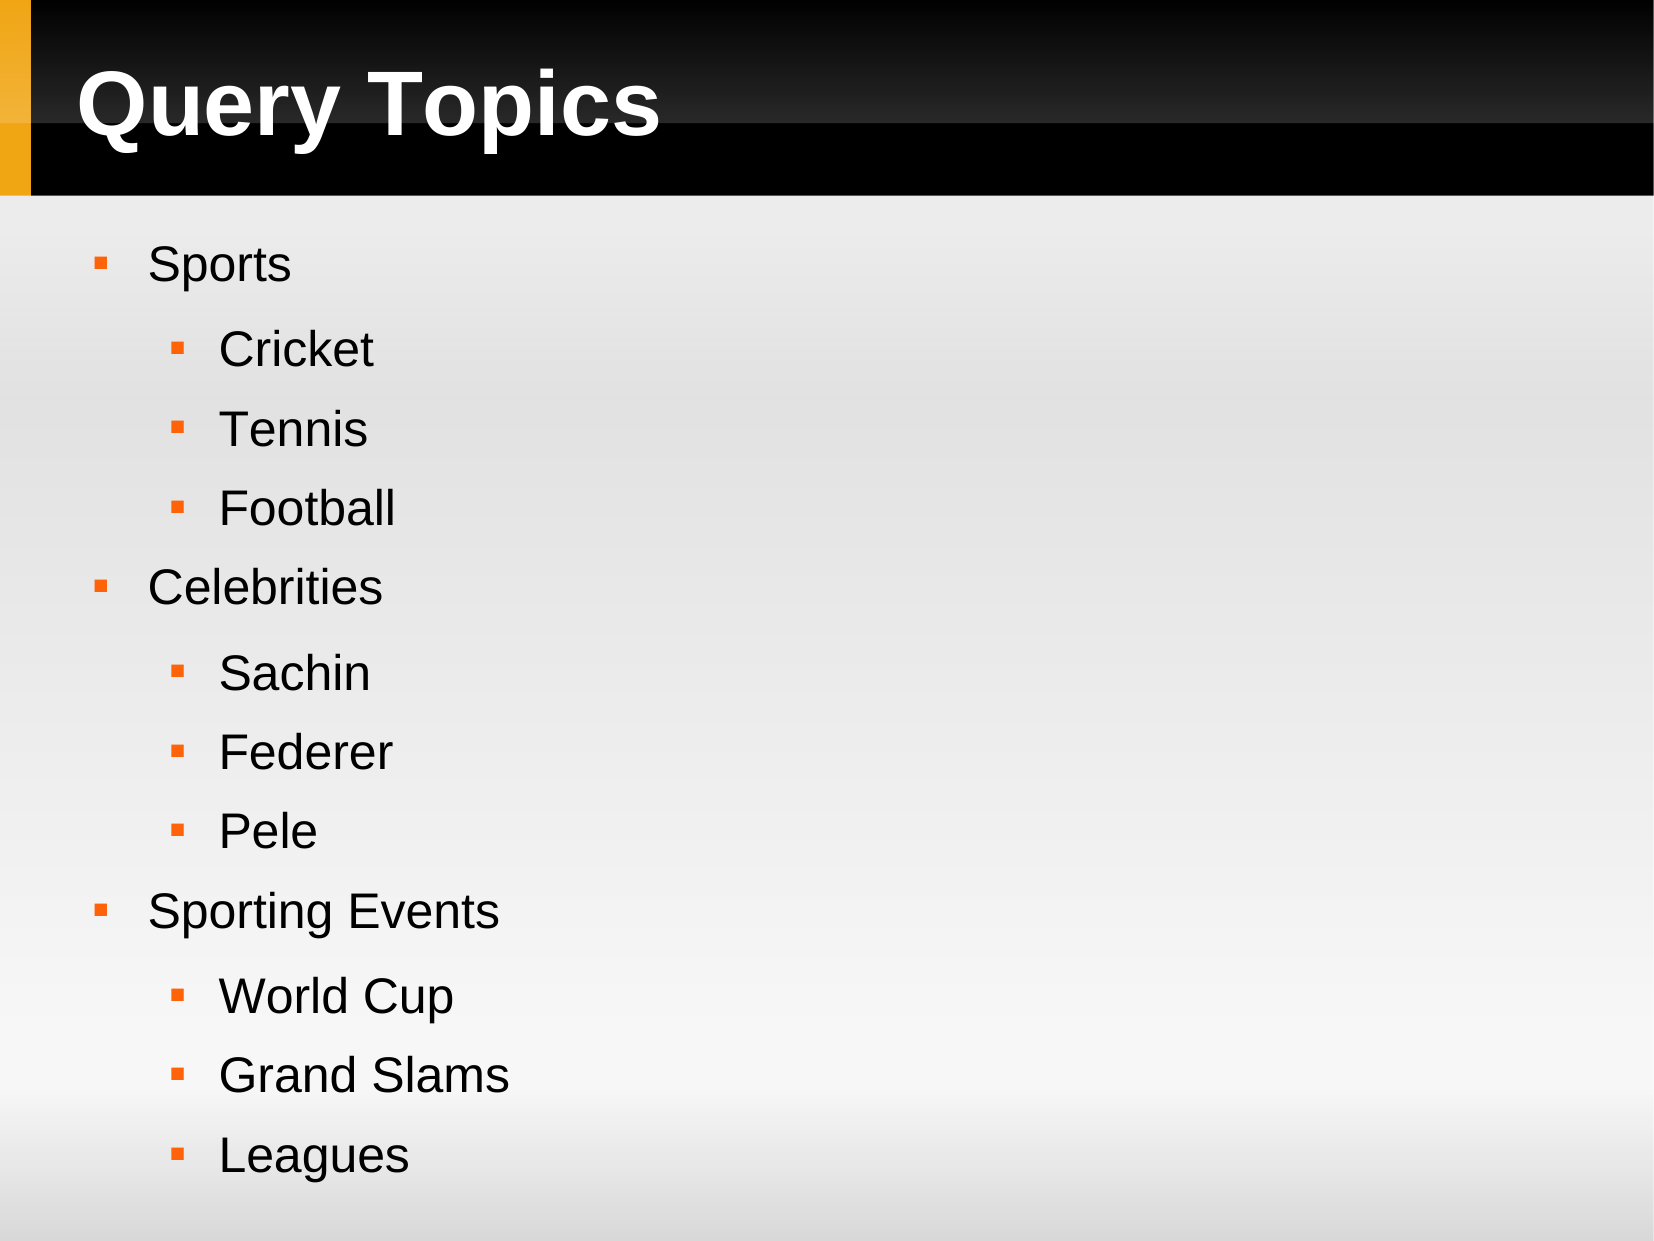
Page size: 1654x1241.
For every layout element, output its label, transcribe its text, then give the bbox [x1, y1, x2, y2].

picture [0, 0, 1654, 1241]
list Sports Cricket Tennis Football Celebrities Sachin Federer Pele Sporting Events World Cup Grand Slams Leagues [76, 236, 1565, 1183]
title Query Topics [76, 0, 1565, 208]
